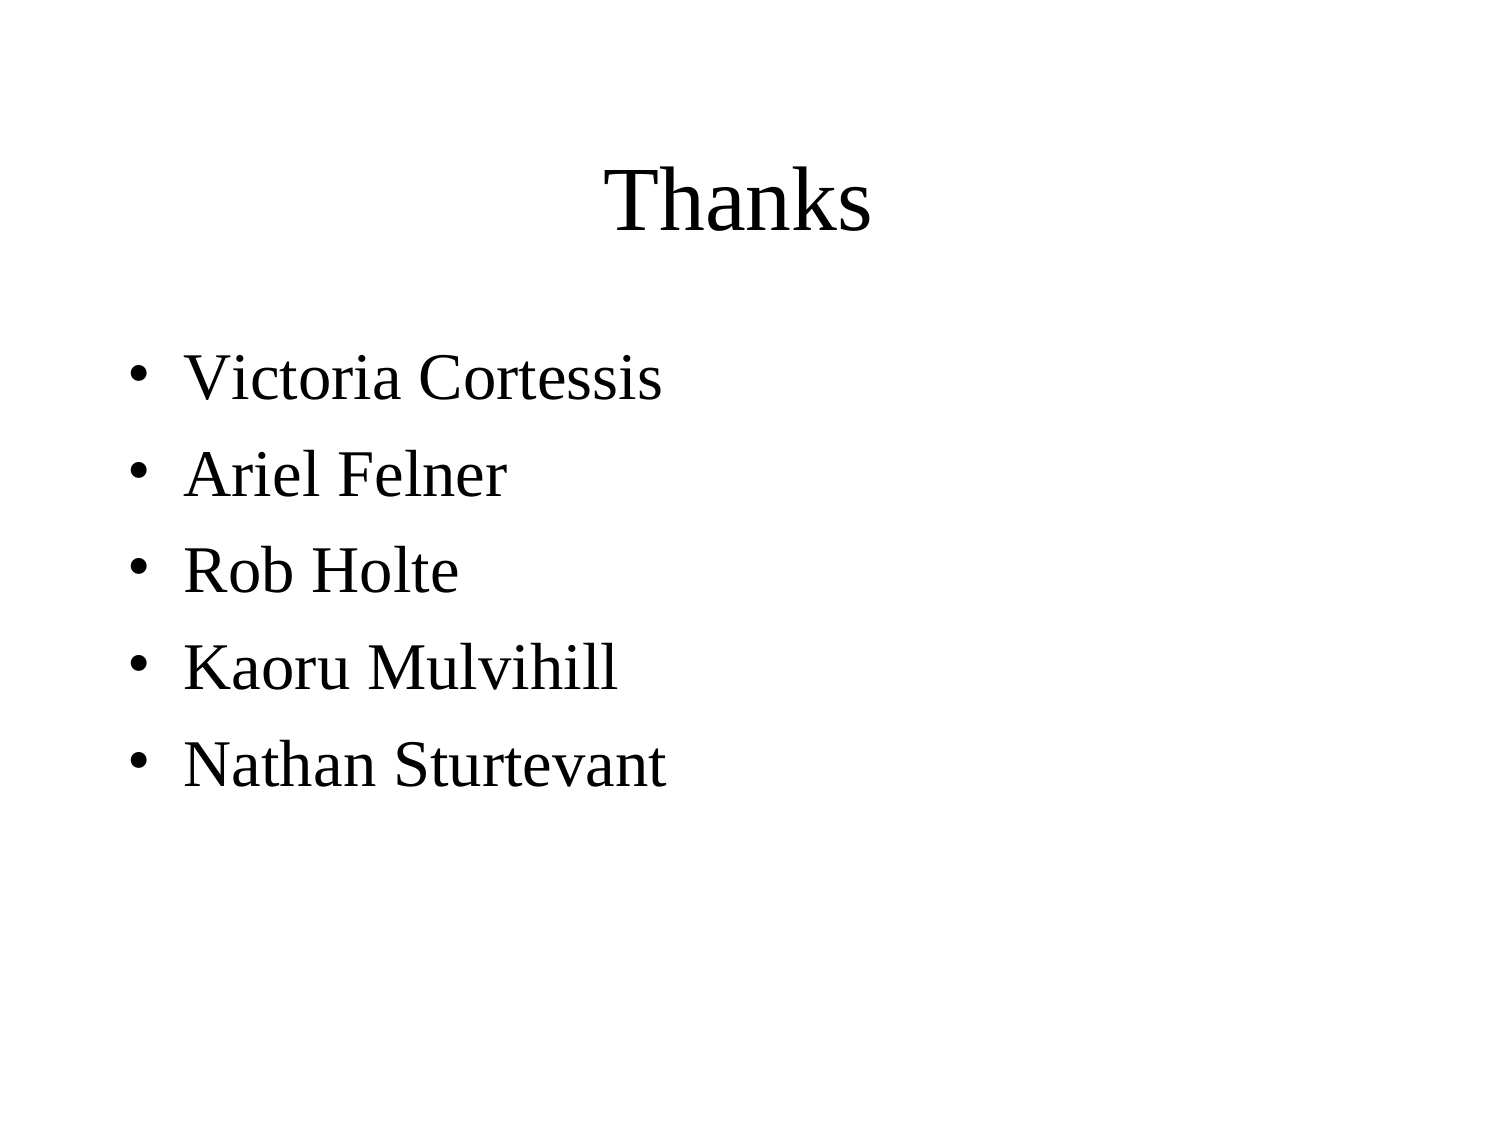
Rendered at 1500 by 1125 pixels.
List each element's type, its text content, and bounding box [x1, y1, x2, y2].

list Victoria Cortessis Ariel Felner Rob Holte Kaoru Mulvihill Nathan Sturtevant [112, 324, 1388, 1000]
title Thanks [112, 99, 1388, 288]
